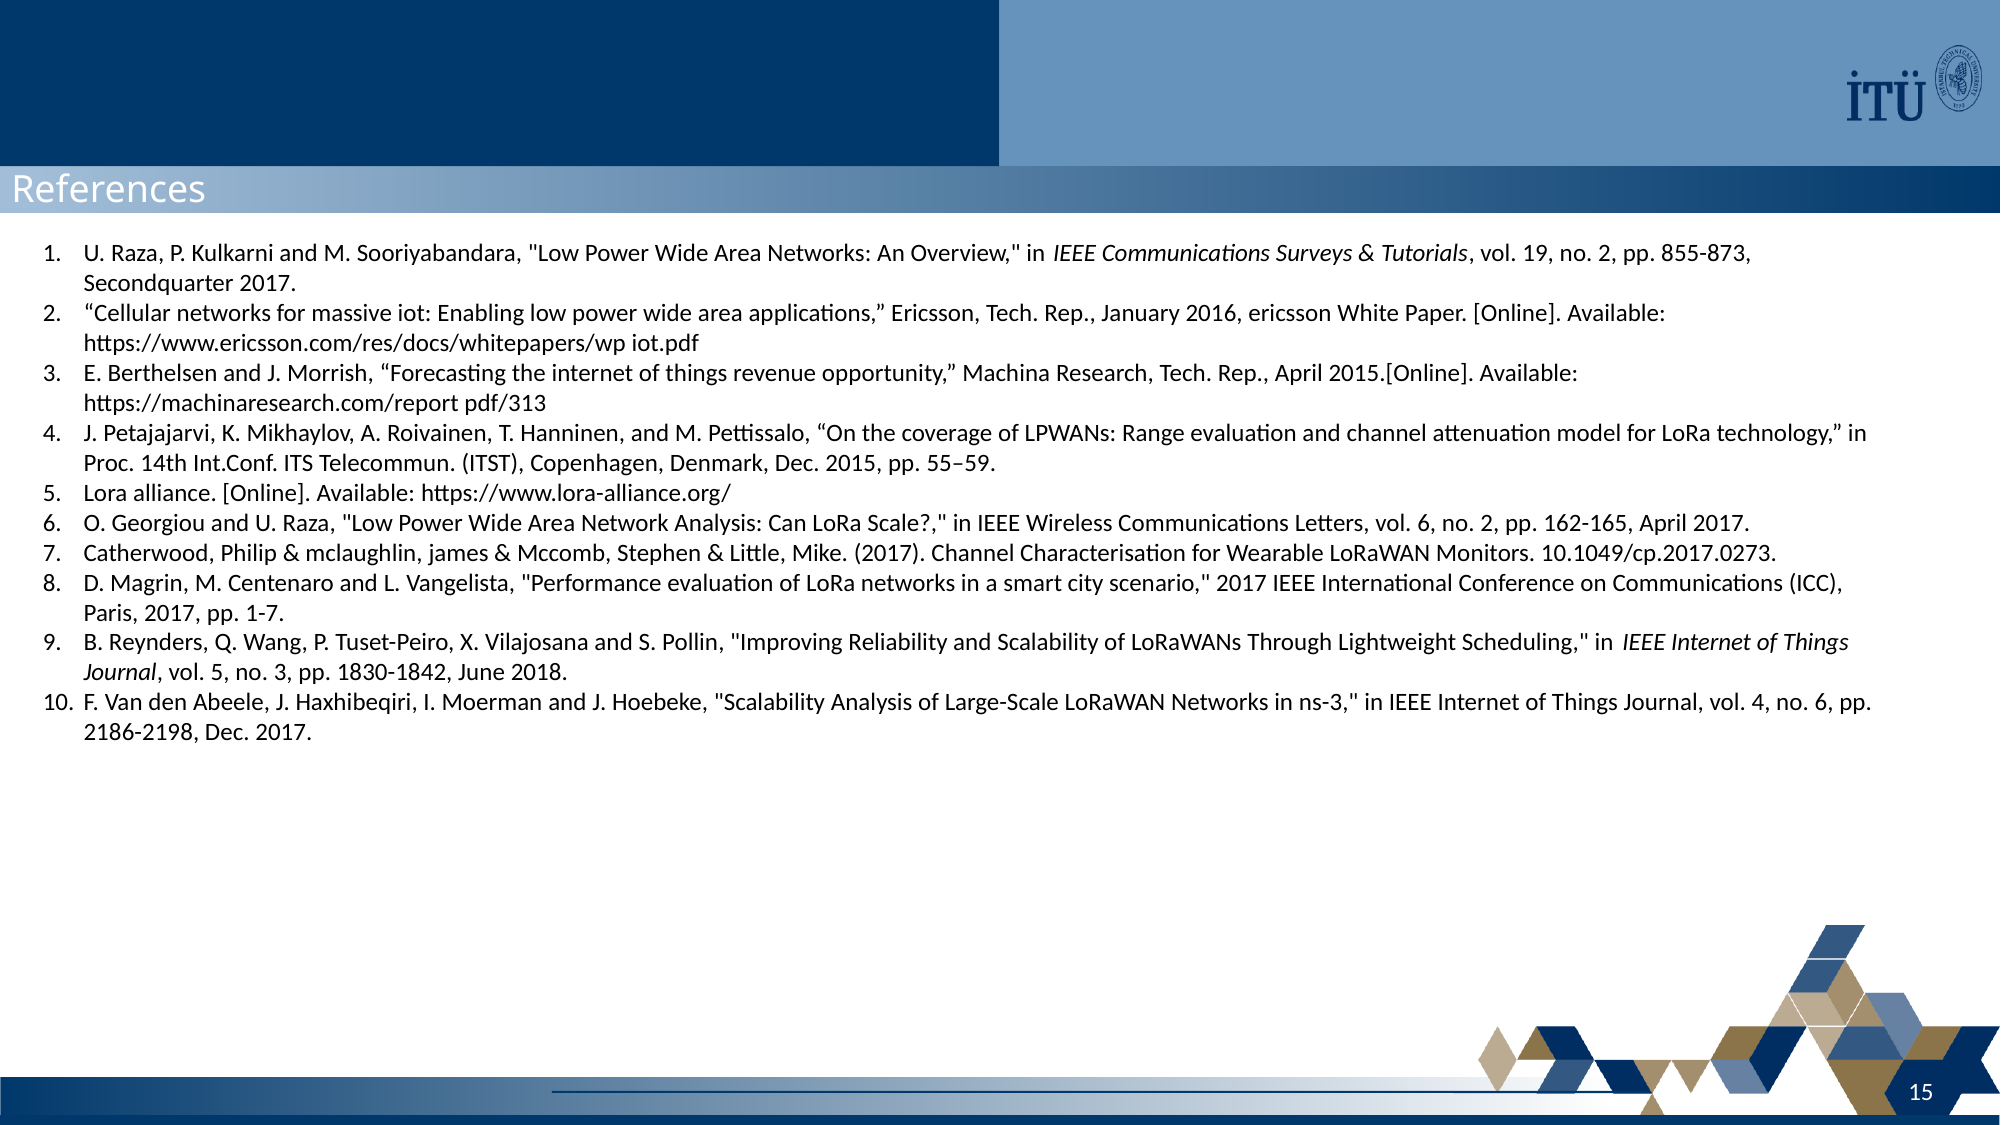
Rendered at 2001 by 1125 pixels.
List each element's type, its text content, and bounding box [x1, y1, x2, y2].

picture [1847, 45, 1982, 121]
list References [11, 162, 1992, 212]
text_box U. Raza, P. Kulkarni and M. Sooriyabandara, "Low Power Wide Area Networks: An Overview," in IEEE Communications Surveys & Tutorials, vol. 19, no. 2, pp. 855-873, Secondquarter 2017. “Cellular networks for massive iot: Enabling low power wide area applications,” Ericsson, Tech. Rep., January 2016, ericsson White Paper. [Online]. Available: https://www.ericsson.com/res/docs/whitepapers/wp iot.pdf E. Berthelsen and J. Morrish, “Forecasting the internet of things revenue opportunity,” Machina Research, Tech. Rep., April 2015.[Online]. Available: https://machinaresearch.com/report pdf/313 J. Petajajarvi, K. Mikhaylov, A. Roivainen, T. Hanninen, and M. Pettissalo, “On the coverage of LPWANs: Range evaluation and channel attenuation model for LoRa technology,” in Proc. 14th Int.Conf. ITS Telecommun. (ITST), Copenhagen, Denmark, Dec. 2015, pp. 55–59. Lora alliance. [Online]. Available: https://www.lora-alliance.org/ O. Georgiou and U. Raza, "Low Power Wide Area Network Analysis: Can LoRa Scale?," in IEEE Wireless Communications Letters, vol. 6, no. 2, pp. 162-165, April 2017. Catherwood, Philip & mclaughlin, james & Mccomb, Stephen & Little, Mike. (2017). Channel Characterisation for Wearable LoRaWAN Monitors. 10.1049/cp.2017.0273. D. Magrin, M. Centenaro and L. Vangelista, "Performance evaluation of LoRa networks in a smart city scenario," 2017 IEEE International Conference on Communications (ICC), Paris, 2017, pp. 1-7. B. Reynders, Q. Wang, P. Tuset-Peiro, X. Vilajosana and S. Pollin, "Improving Reliability and Scalability of LoRaWANs Through Lightweight Scheduling," in IEEE Internet of Things Journal, vol. 5, no. 3, pp. 1830-1842, June 2018. F. Van den Abeele, J. Haxhibeqiri, I. Moerman and J. Hoebeke, "Scalability Analysis of Large-Scale LoRaWAN Networks in ns-3," in IEEE Internet of Things Journal, vol. 4, no. 6, pp. 2186-2198, Dec. 2017. [21, 229, 1919, 909]
picture [1478, 925, 2000, 1115]
slide_number 1 [1880, 1059, 1962, 1122]
